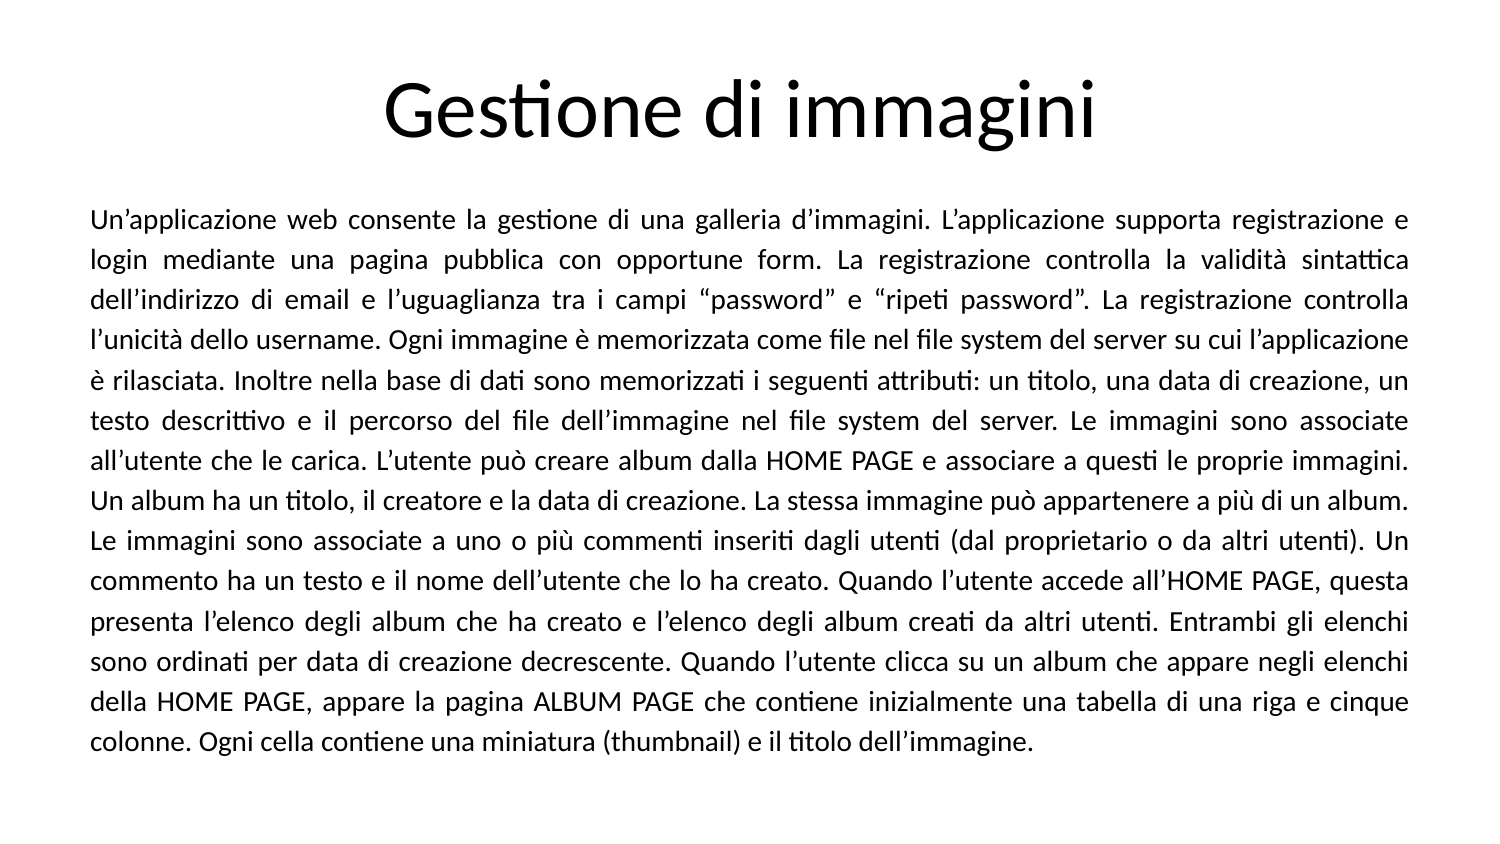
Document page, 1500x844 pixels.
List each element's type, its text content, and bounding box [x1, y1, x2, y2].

list Un’applicazione web consente la gestione di una galleria d’immagini. L’applicazione supporta registrazione e login mediante una pagina pubblica con opportune form. La registrazione controlla la validità sintattica dell’indirizzo di email e l’uguaglianza tra i campi “password” e “ripeti password”. La registrazione controlla l’unicità dello username. Ogni immagine è memorizzata come file nel file system del server su cui l’applicazione è rilasciata. Inoltre nella base di dati sono memorizzati i seguenti attributi: un titolo, una data di creazione, un testo descrittivo e il percorso del file dell’immagine nel file system del server. Le immagini sono associate all’utente che le carica. L’utente può creare album dalla HOME PAGE e associare a questi le proprie immagini. Un album ha un titolo, il creatore e la data di creazione. La stessa immagine può appartenere a più di un album. Le immagini sono associate a uno o più commenti inseriti dagli utenti (dal proprietario o da altri utenti). Un commento ha un testo e il nome dell’utente che lo ha creato. Quando l’utente accede all’HOME PAGE, questa presenta l’elenco degli album che ha creato e l’elenco degli album creati da altri utenti. Entrambi gli elenchi sono ordinati per data di creazione decrescente. Quando l’utente clicca su un album che appare negli elenchi della HOME PAGE, appare la pagina ALBUM PAGE che contiene inizialmente una tabella di una riga e cinque colonne. Ogni cella contiene una miniatura (thumbnail) e il titolo dell’immagine. [75, 187, 1425, 745]
title Gestione di immagini [75, 33, 1425, 175]
